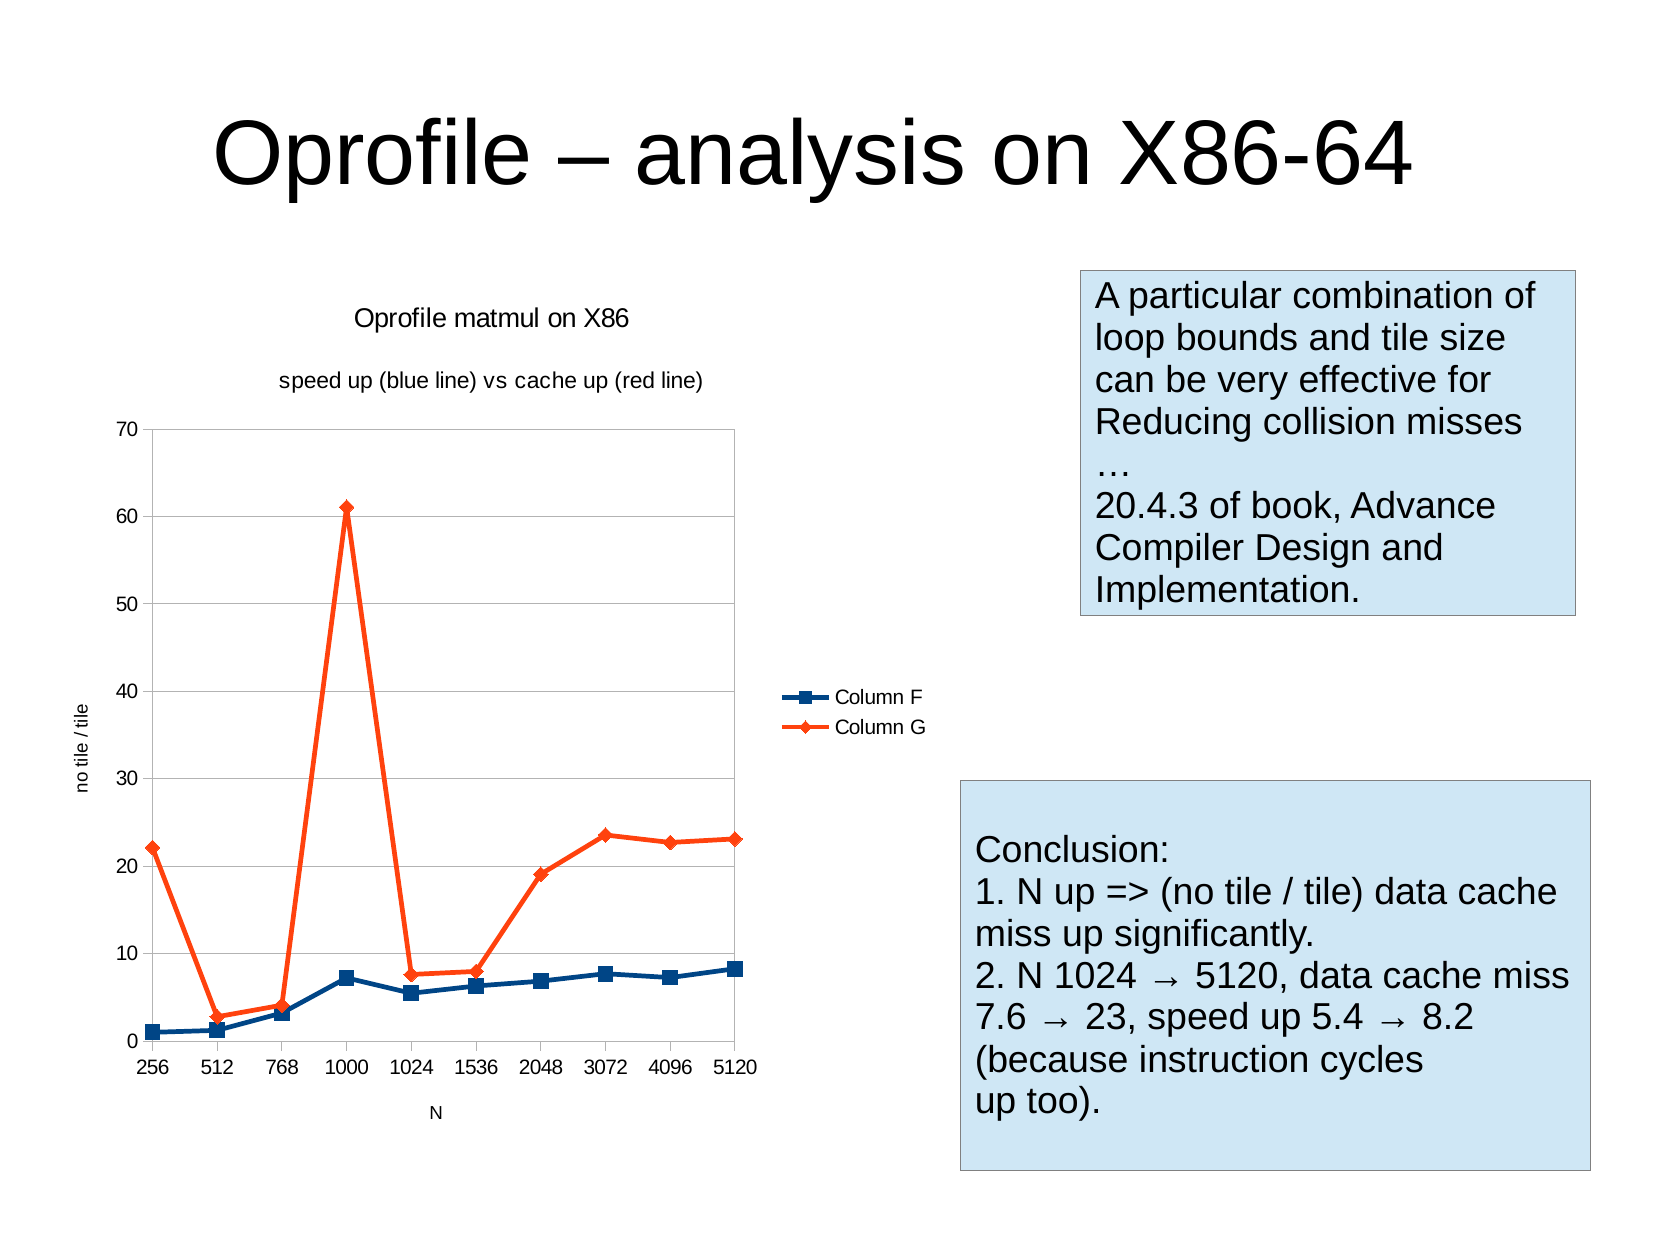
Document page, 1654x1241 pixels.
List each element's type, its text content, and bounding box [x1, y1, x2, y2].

chart [37, 270, 946, 1156]
text_box Conclusion: 1. N up => (no tile / tile) data cache miss up significantly. 2. N 1024 → 5120, data cache miss 7.6 → 23, speed up 5.4 → 8.2 (because instruction cycles up too). [960, 780, 1591, 1171]
title Oprofile – analysis on X86-64 [82, 49, 1571, 257]
text_box A particular combination of loop bounds and tile size can be very effective for Reducing collision misses … 20.4.3 of book, Advance Compiler Design and Implementation. [1080, 270, 1576, 616]
